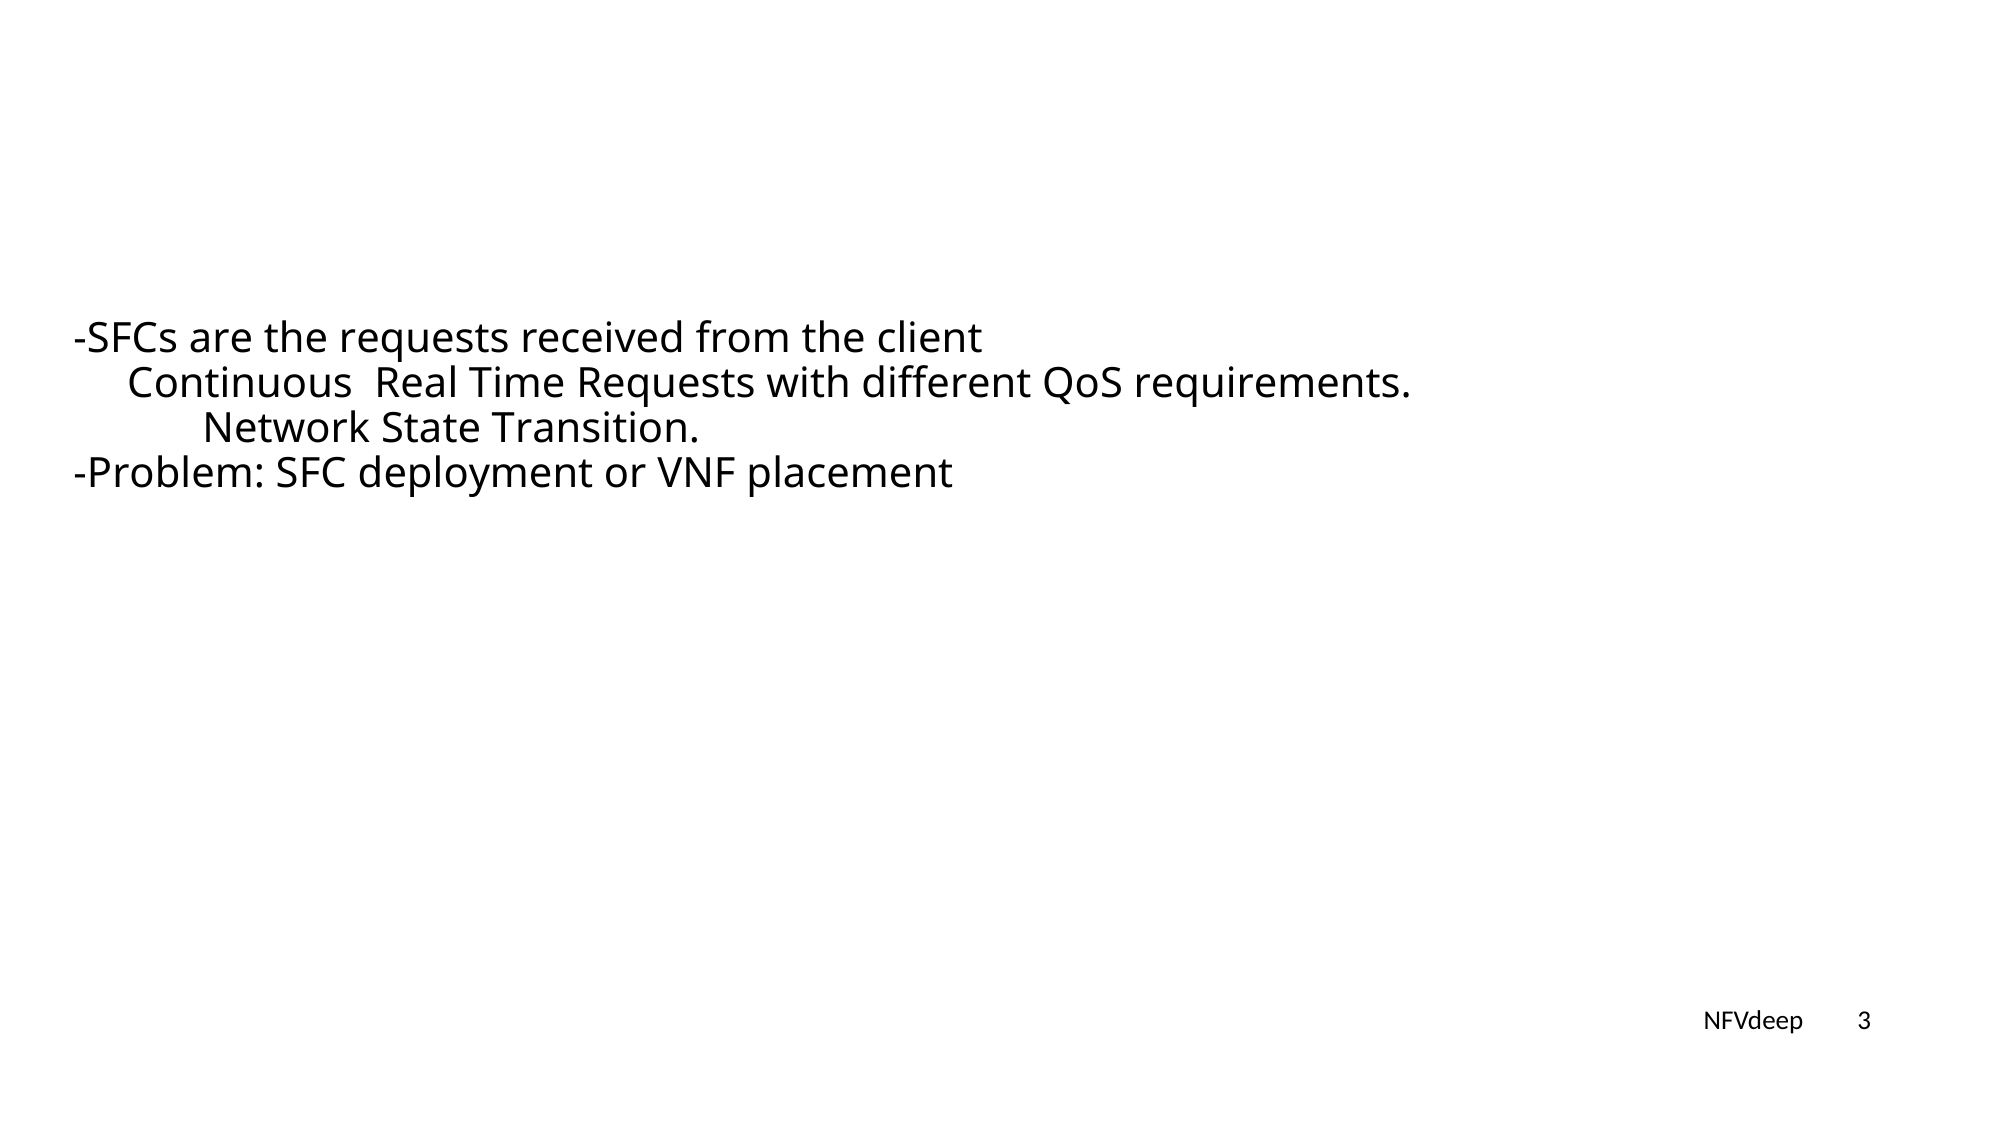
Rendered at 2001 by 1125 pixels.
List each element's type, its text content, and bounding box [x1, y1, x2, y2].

title -SFCs are the requests received from the client Continuous Real Time Requests with different QoS requirements. Network State Transition. -Problem: SFC deployment or VNF placement [58, 79, 1784, 785]
list NFVdeep 3 [254, 1003, 1980, 1046]
